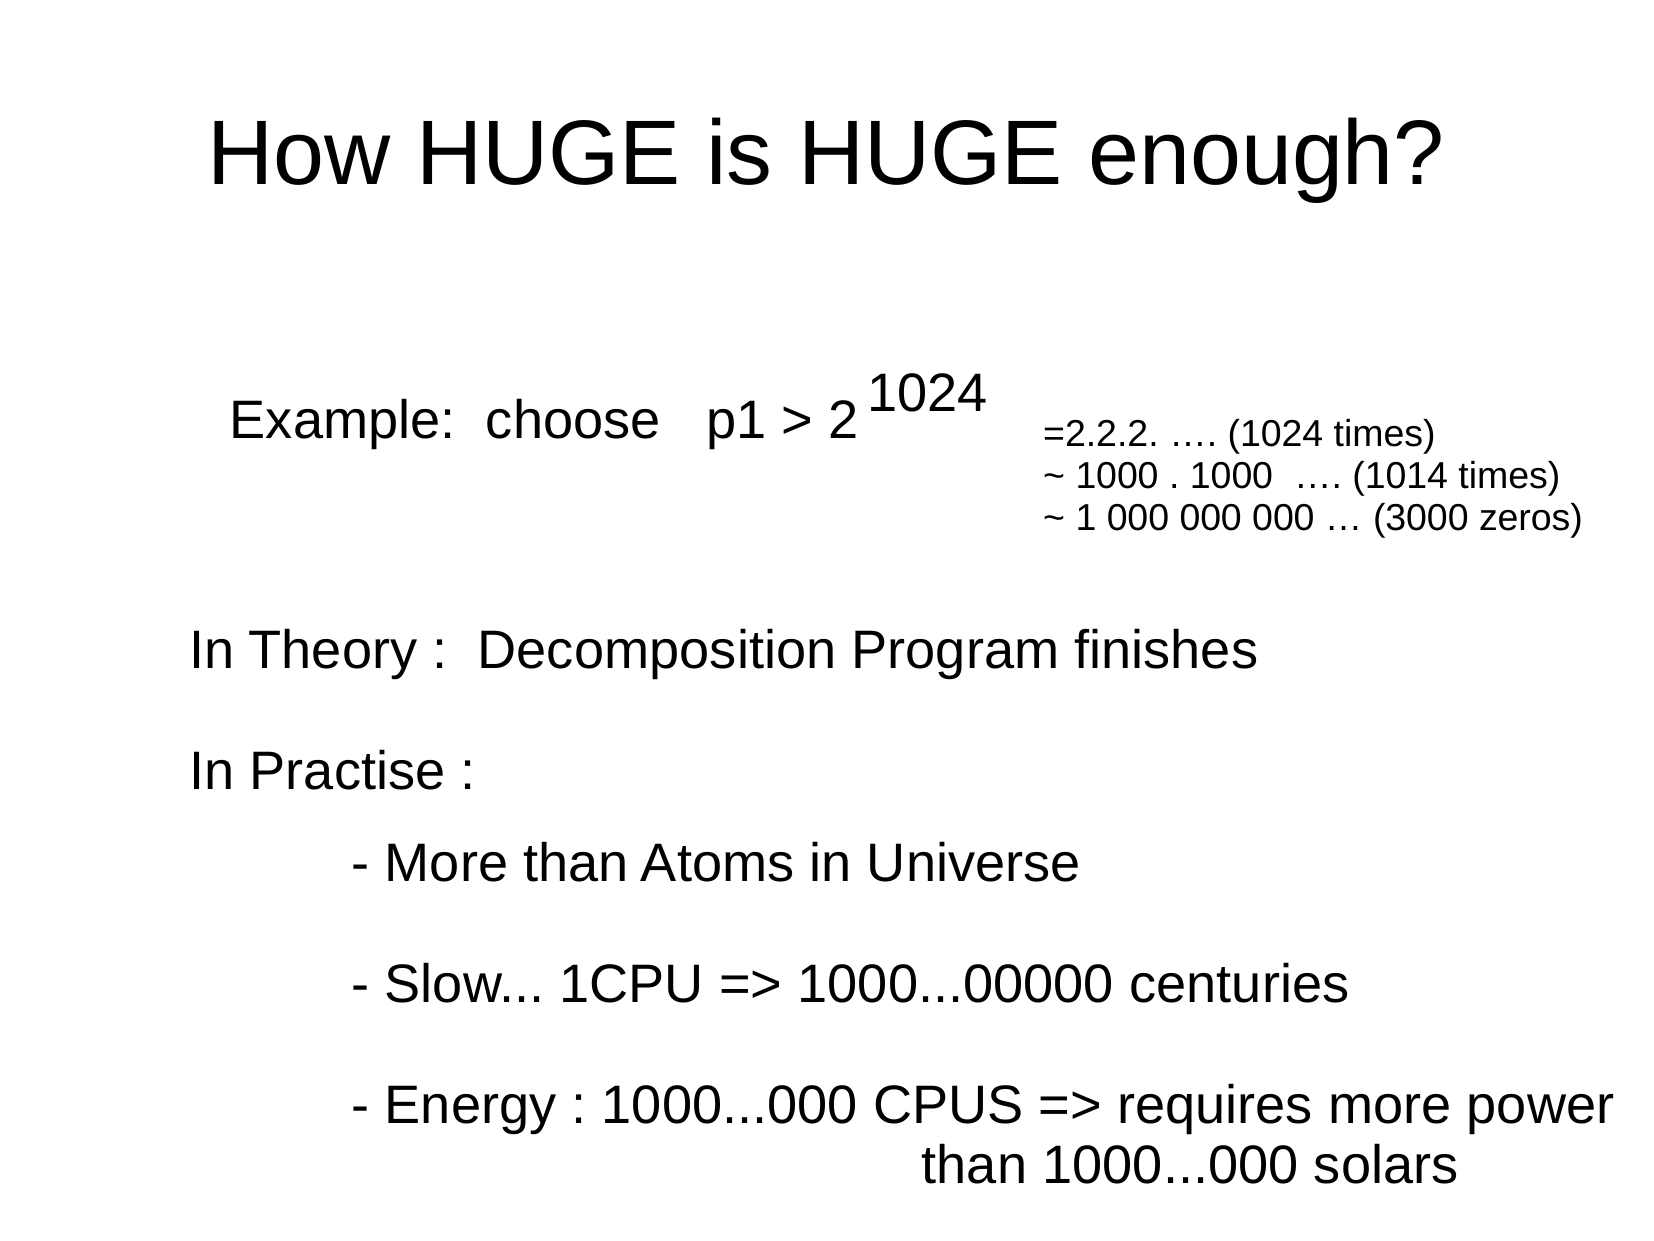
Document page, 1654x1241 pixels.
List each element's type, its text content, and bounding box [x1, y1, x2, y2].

text_box =2.2.2. …. (1024 times) ~ 1000 . 1000 …. (1014 times) ~ 1 000 000 000 … (3000 zeros) [1028, 405, 1598, 546]
title How HUGE is HUGE enough? [82, 49, 1571, 257]
text_box - More than Atoms in Universe - Slow... 1CPU => 1000...00000 centuries - Energy : 1000...000 CPUS => requires more power than 1000...000 solars [336, 825, 1646, 1204]
text_box 1024 [852, 355, 1004, 431]
text_box In Theory : Decomposition Program finishes In Practise : [174, 612, 1276, 810]
text_box Example: choose p1 > 2 [215, 382, 874, 458]
